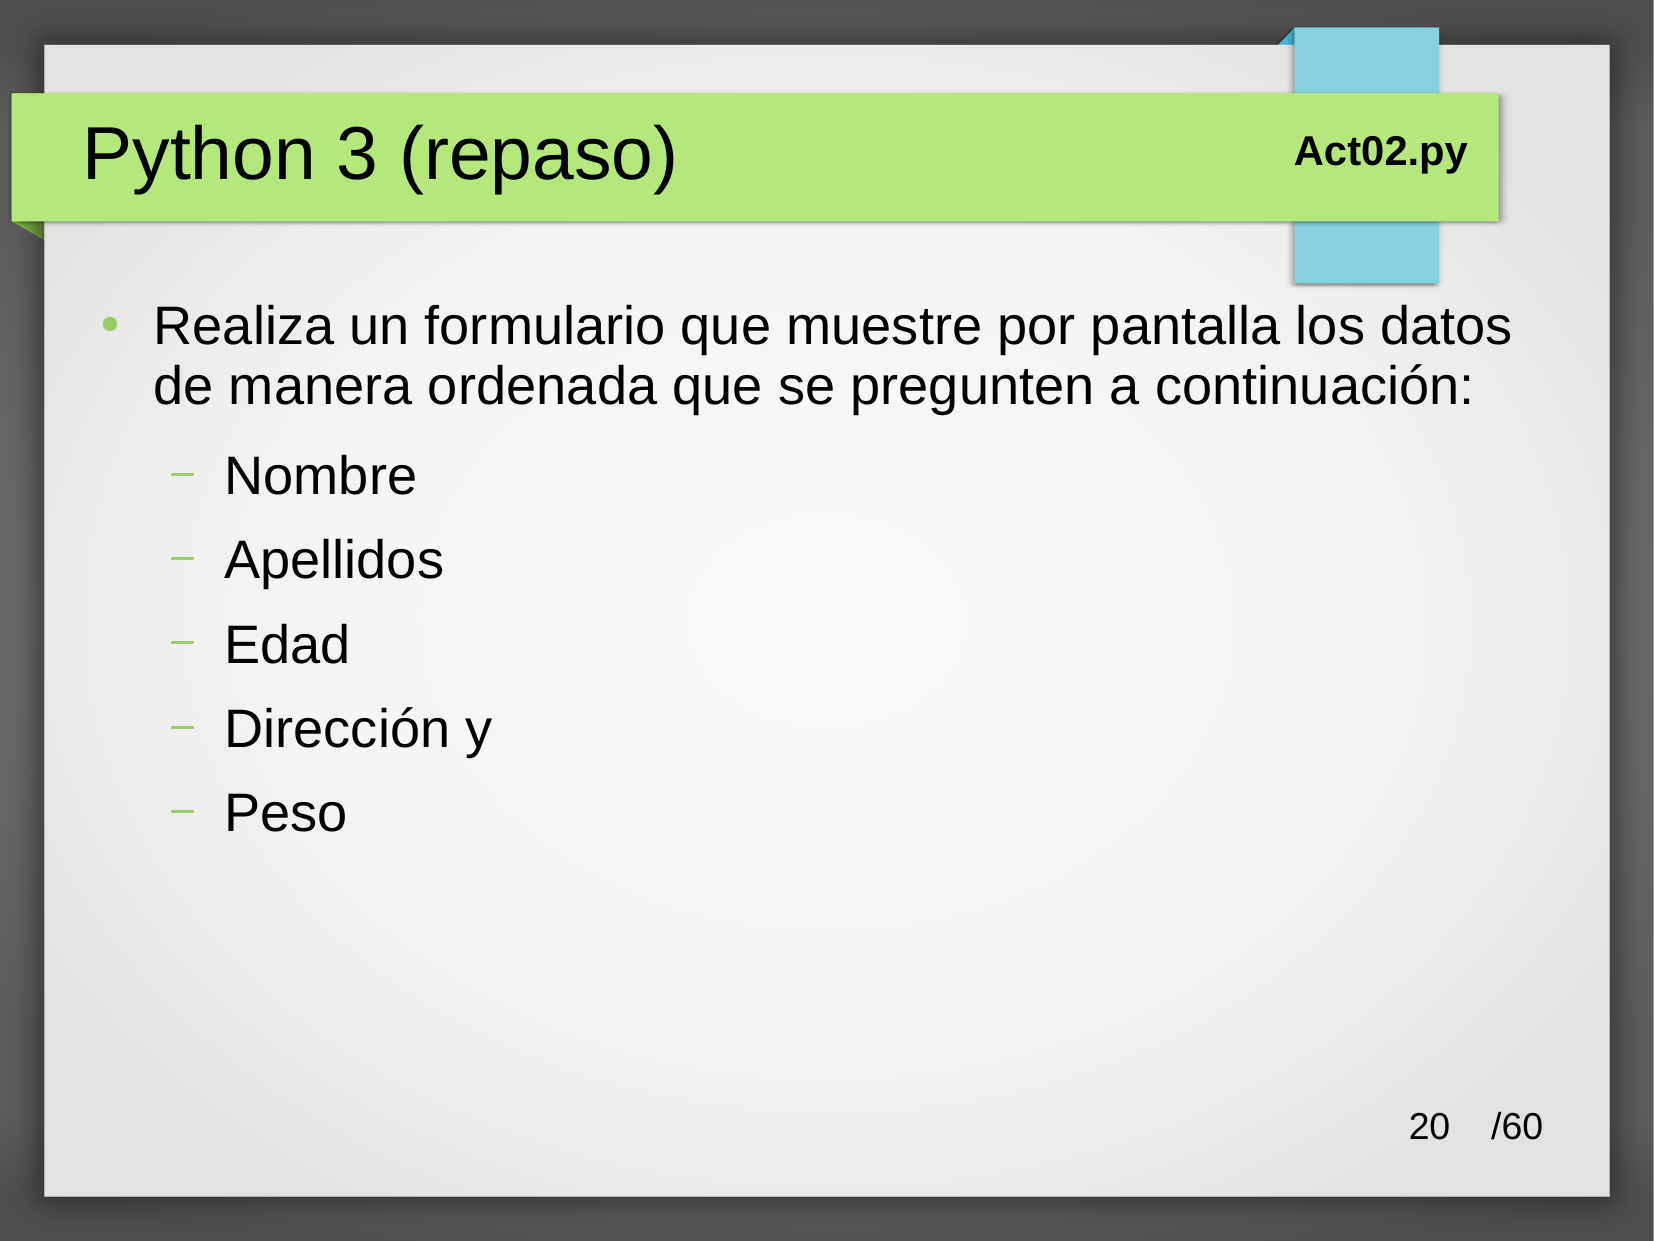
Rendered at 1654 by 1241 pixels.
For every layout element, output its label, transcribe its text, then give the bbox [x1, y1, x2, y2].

picture [0, 0, 1654, 1241]
text_box <número> [1393, 1098, 1476, 1169]
text_box Act02.py [1279, 120, 1489, 229]
list Realiza un formulario que muestre por pantalla los datos de manera ordenada que se pregunten a continuación: Nombre Apellidos Edad Dirección y Peso [82, 295, 1571, 1015]
title Python 3 (repaso) [82, 94, 1264, 213]
text_box /60 [1476, 1098, 1644, 1169]
